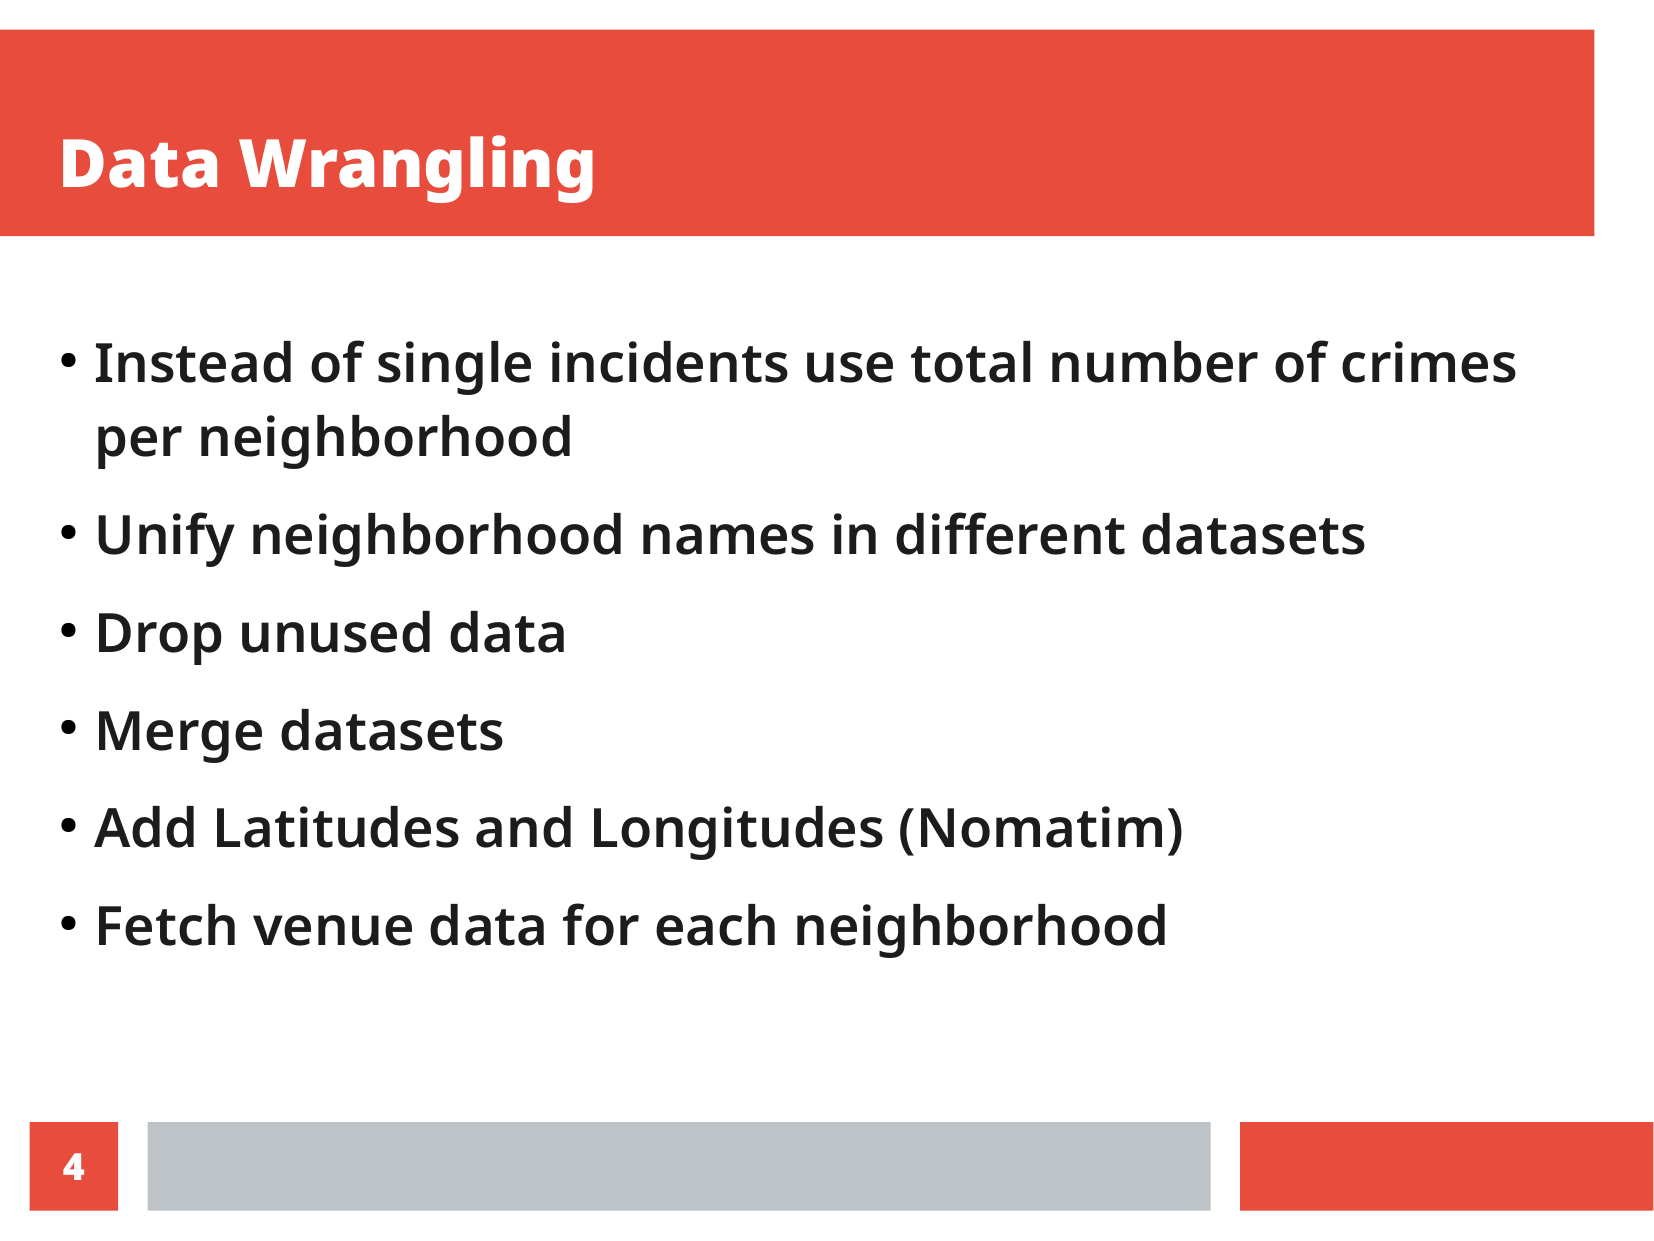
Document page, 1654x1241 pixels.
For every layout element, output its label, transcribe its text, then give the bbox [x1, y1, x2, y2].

title Data Wrangling [59, 59, 1595, 207]
list Instead of single incidents use total number of crimes per neighborhood Unify neighborhood names in different datasets Drop unused data Merge datasets Add Latitudes and Longitudes (Nomatim) Fetch venue data for each neighborhood [59, 324, 1565, 1093]
